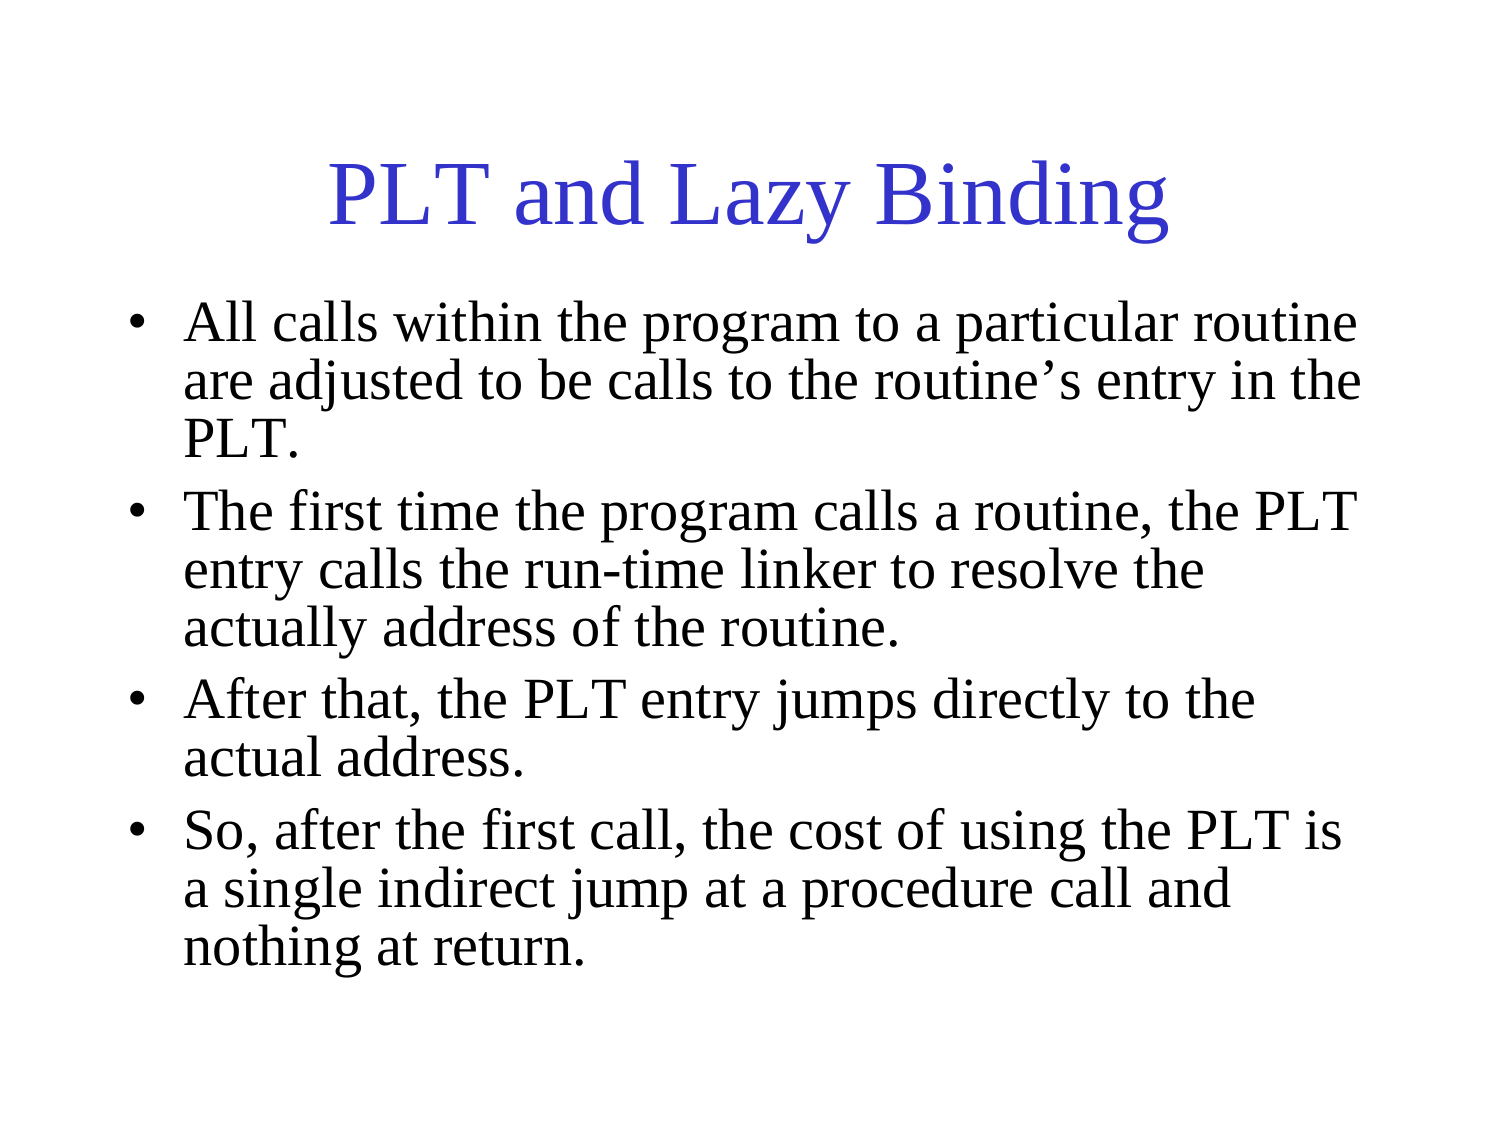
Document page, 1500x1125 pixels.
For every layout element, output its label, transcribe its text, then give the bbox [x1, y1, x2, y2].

list All calls within the program to a particular routine are adjusted to be calls to the routine’s entry in the PLT. The first time the program calls a routine, the PLT entry calls the run-time linker to resolve the actually address of the routine. After that, the PLT entry jumps directly to the actual address. So, after the first call, the cost of using the PLT is a single indirect jump at a procedure call and nothing at return. [112, 287, 1388, 1039]
title PLT and Lazy Binding [112, 99, 1388, 287]
